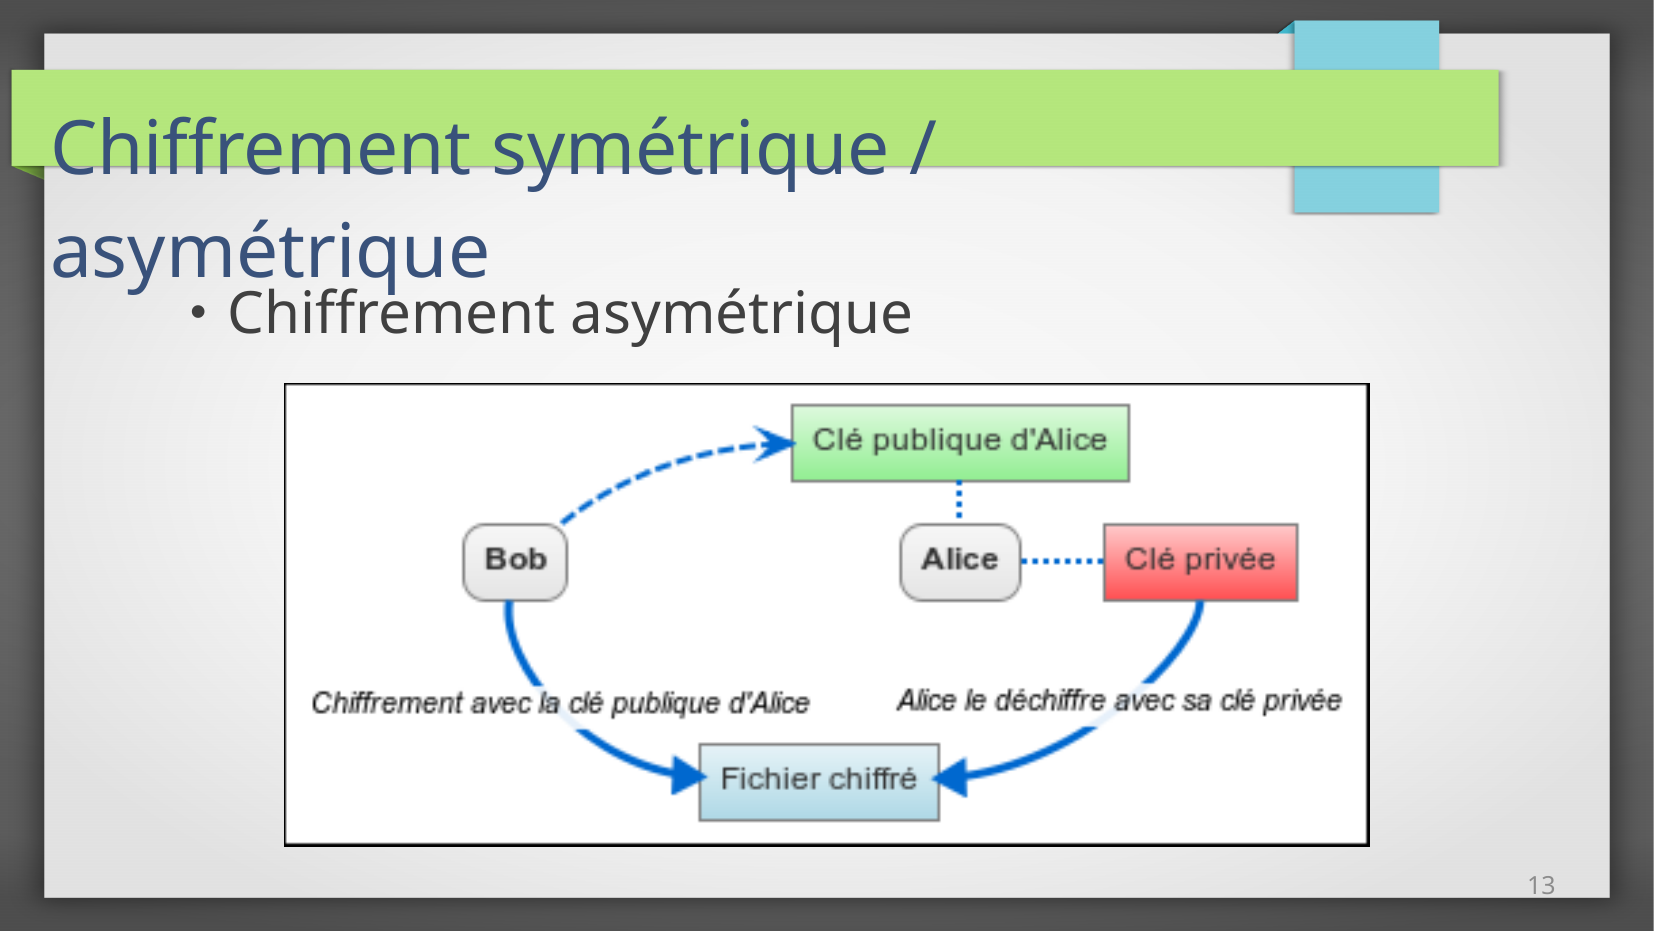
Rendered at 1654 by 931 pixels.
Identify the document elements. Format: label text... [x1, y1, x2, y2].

text_box <numéro> [1184, 862, 1571, 912]
text_box Chiffrement asymétrique [175, 276, 1571, 845]
picture [0, 0, 1654, 931]
text_box Chiffrement symétrique / asymétrique [35, 87, 1241, 178]
